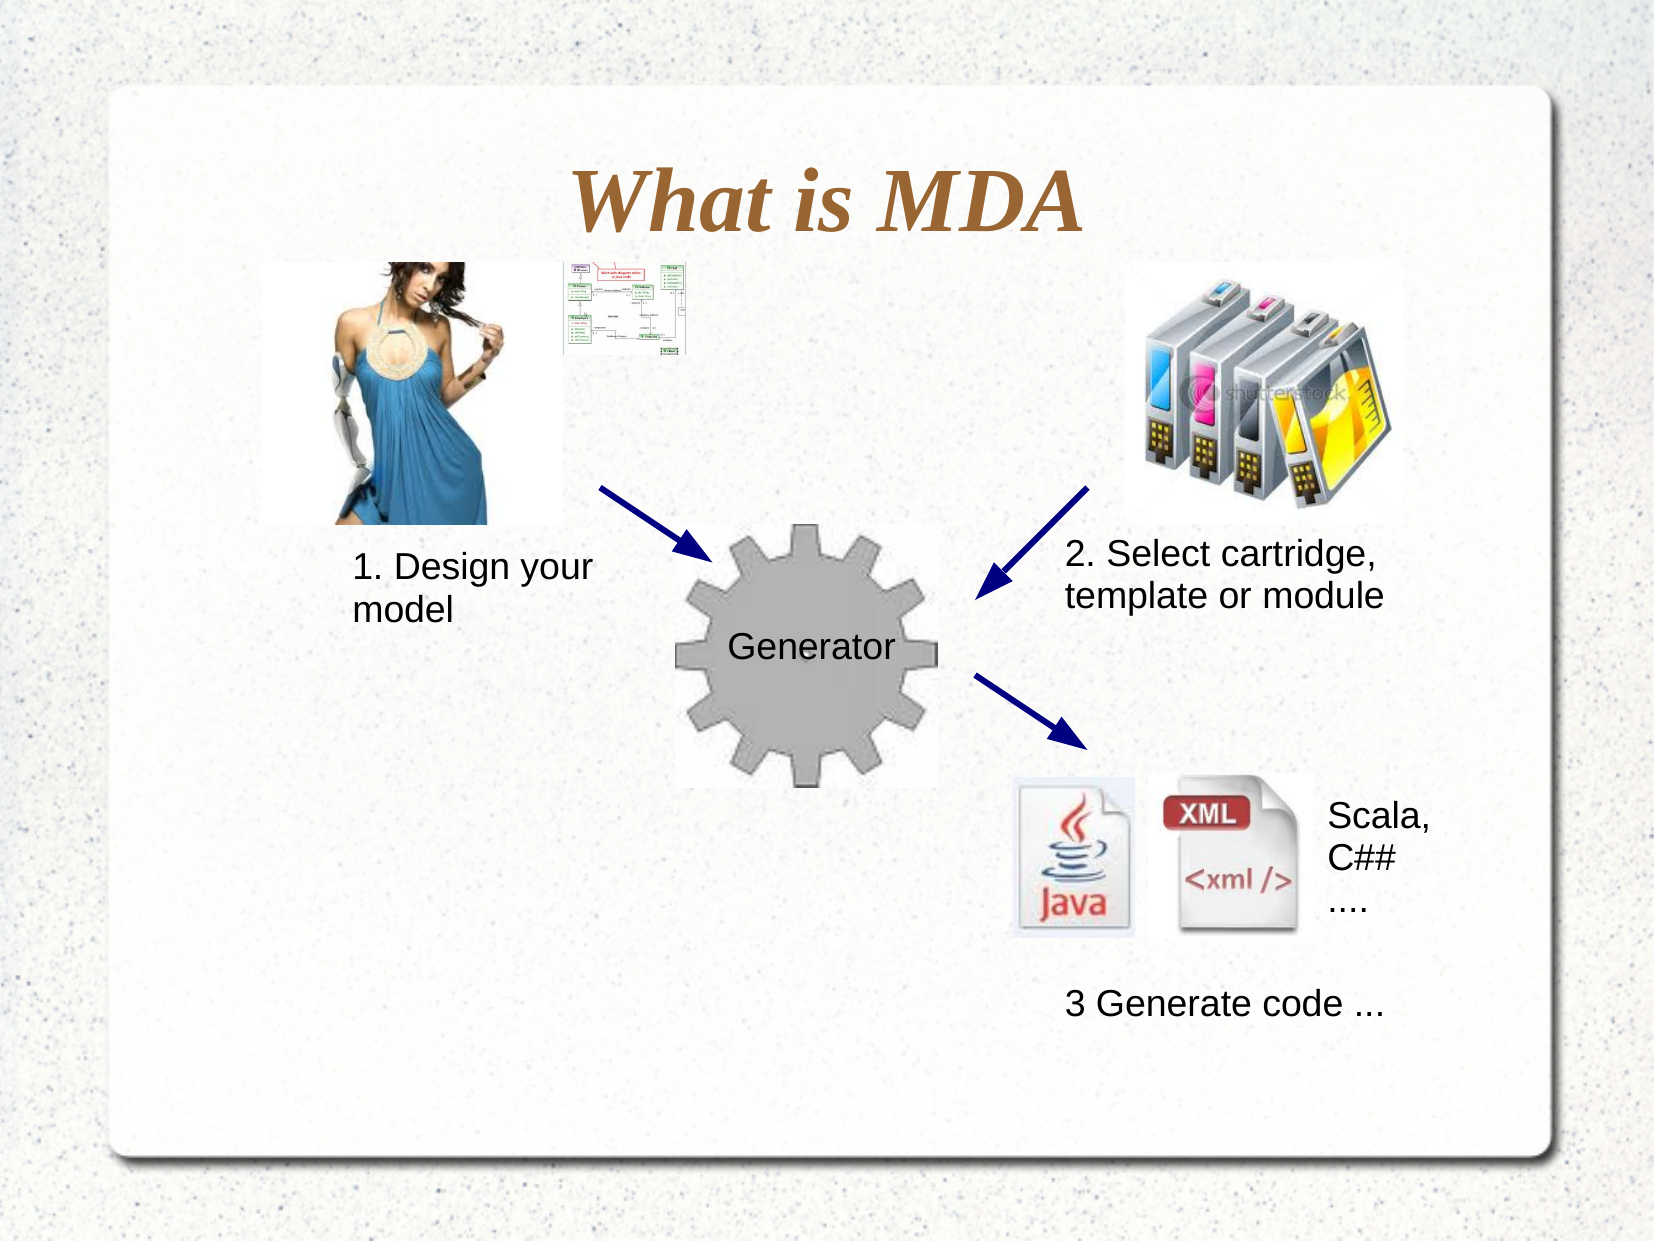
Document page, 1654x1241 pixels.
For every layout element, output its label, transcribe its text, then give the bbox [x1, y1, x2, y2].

text_box Generator [712, 618, 976, 676]
text_box 1. Design your model [337, 538, 676, 638]
title What is MDA [118, 96, 1536, 304]
picture [0, 0, 1654, 1241]
text_box 3 Generate code ... [1050, 975, 1401, 1051]
text_box Scala, C## .... [1312, 787, 1501, 1004]
text_box 2. Select cartridge, template or module [1050, 525, 1501, 624]
